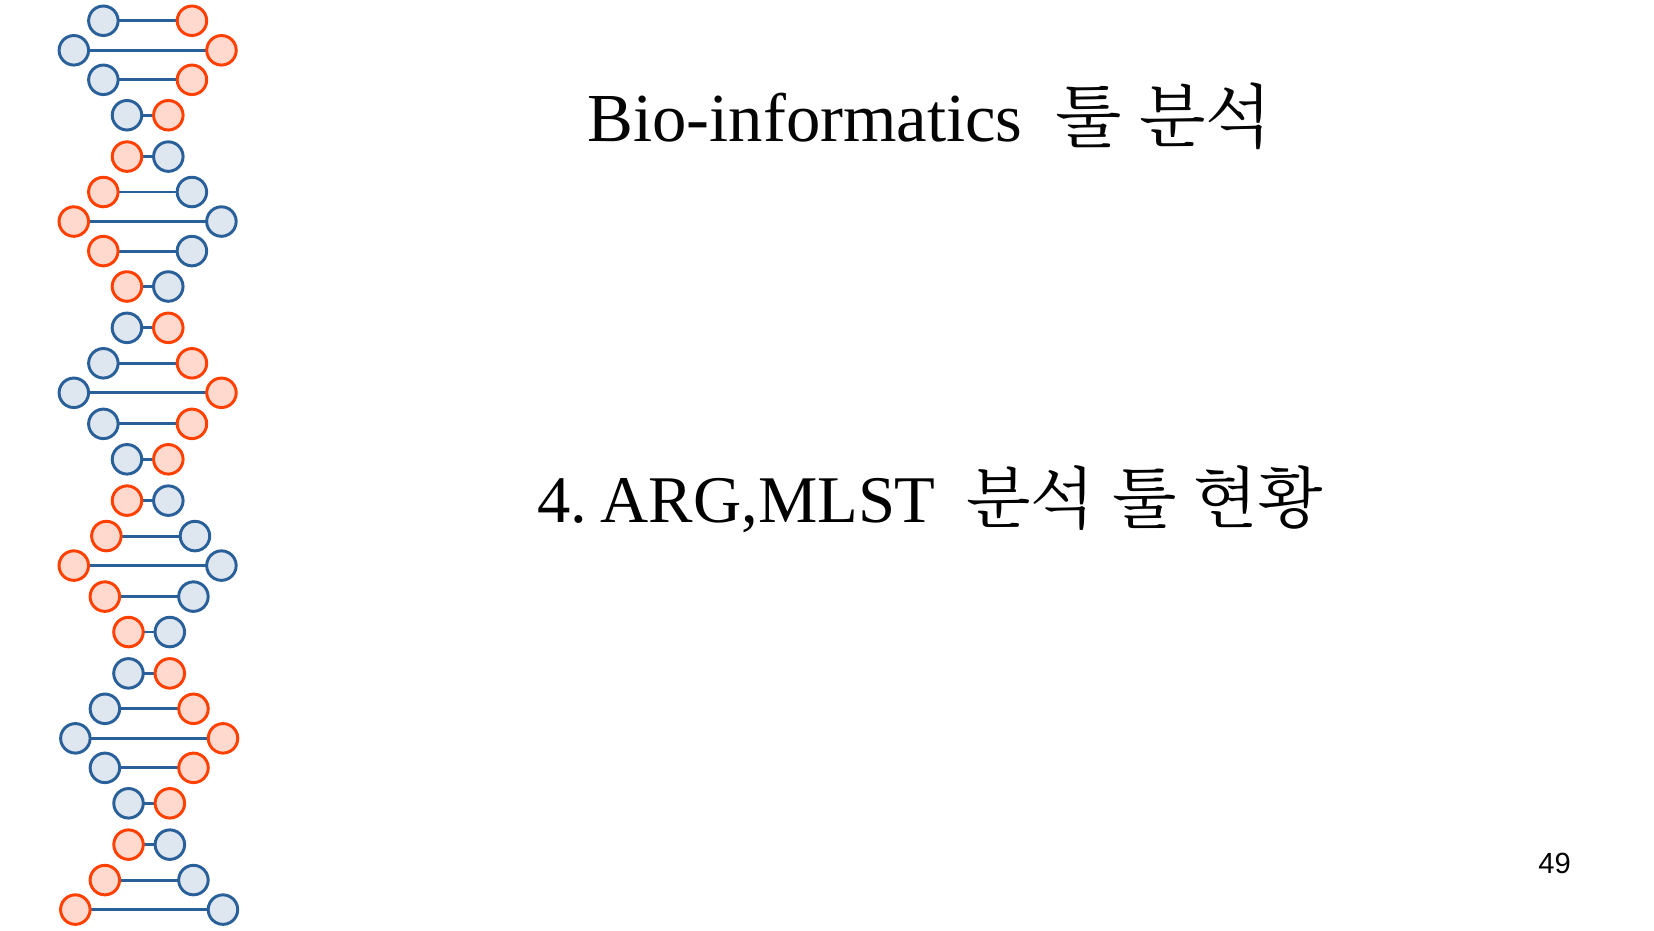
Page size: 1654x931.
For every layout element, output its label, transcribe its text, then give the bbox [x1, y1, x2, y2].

title Bio-informatics 툴 분석 [265, 35, 1595, 189]
subtitle 4. ARG,MLST 분석 툴 현황 [265, 224, 1595, 764]
